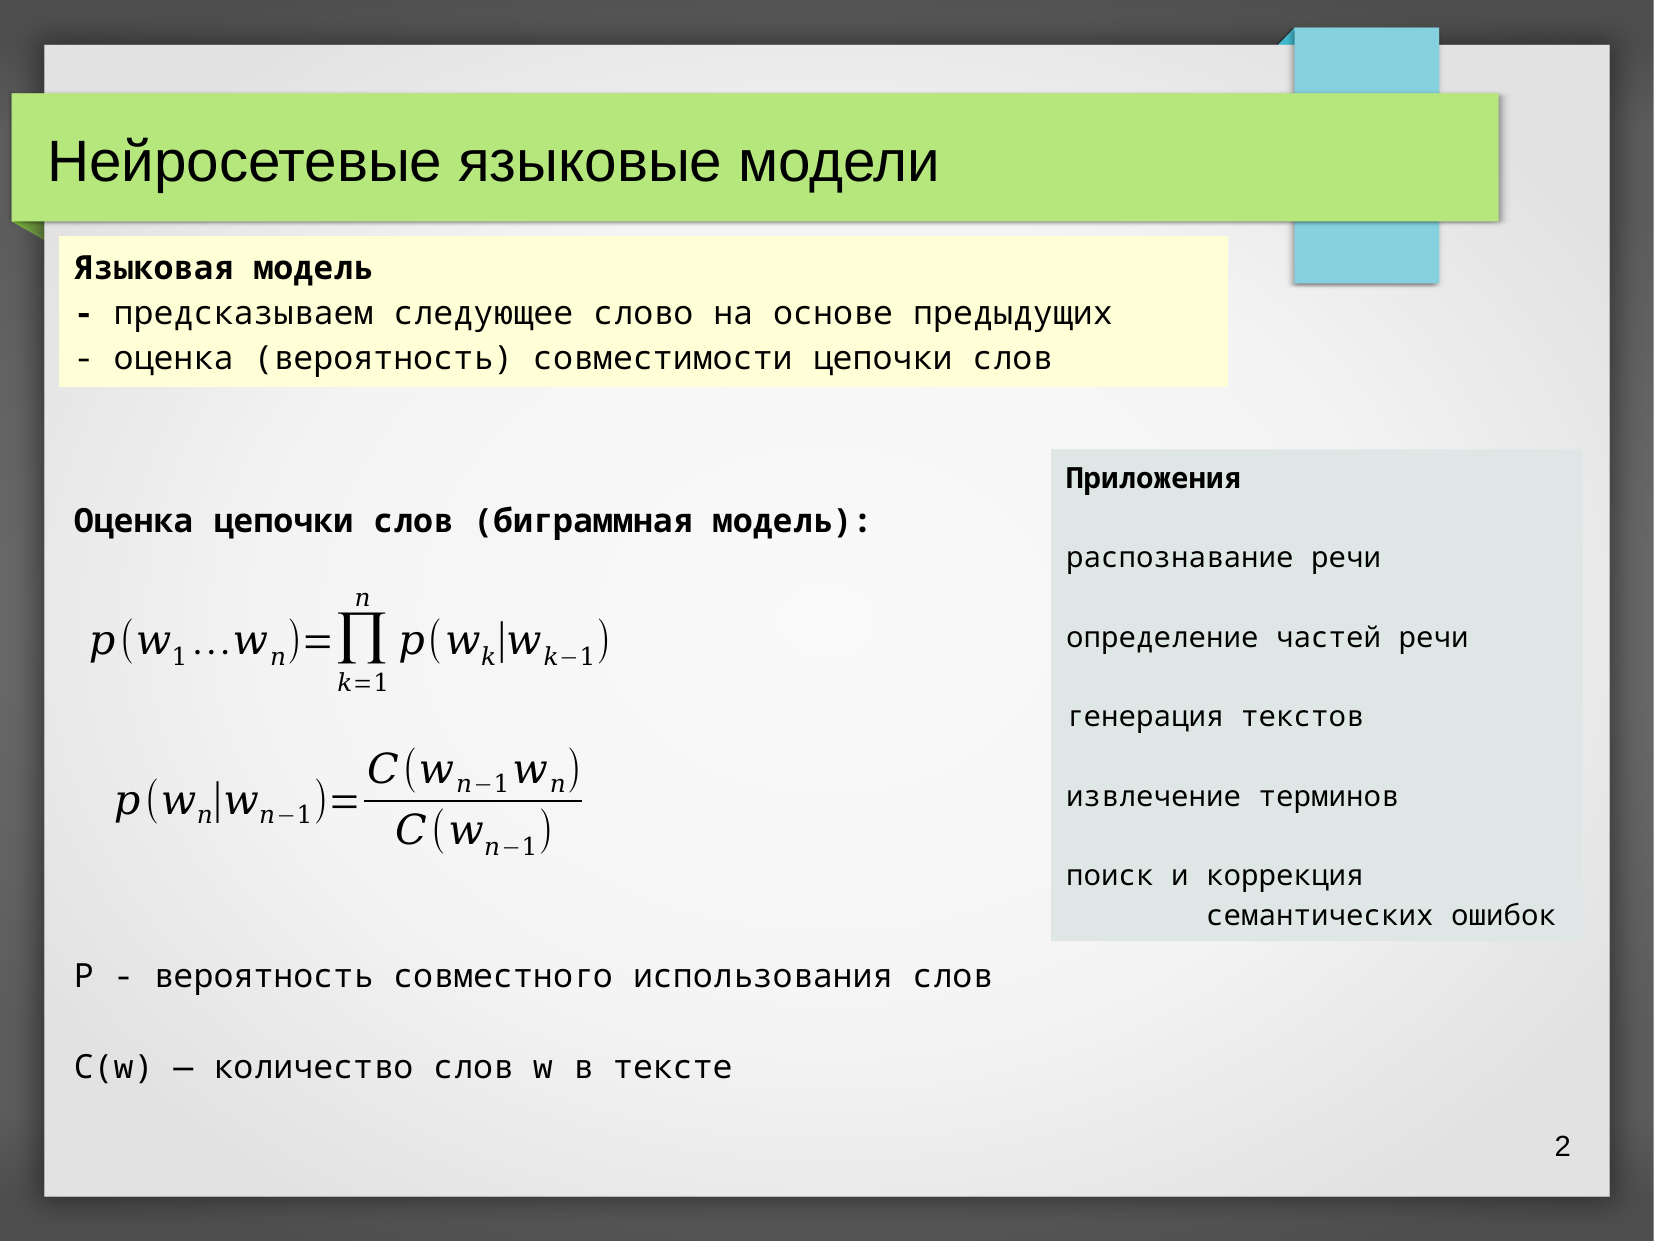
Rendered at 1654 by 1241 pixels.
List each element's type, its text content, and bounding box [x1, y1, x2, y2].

text_box Языковая модель - предсказываем следующее слово на основе предыдущих - оценка (вероятность) совместимости цепочки слов [59, 236, 1229, 378]
chart [82, 582, 617, 697]
text_box Приложения распознавание речи определение частей речи генерация текстов извлечение терминов поиск и коррекция семантических ошибок [1051, 449, 1583, 886]
chart [107, 744, 591, 861]
picture [0, 0, 1654, 1241]
text_box Оценка цепочки слов (биграммная модель): [59, 489, 889, 544]
text_box P - вероятность совместного использования слов С(w) — количество слов w в тексте [59, 944, 1040, 1087]
title Нейросетевые языковые модели [47, 121, 1241, 201]
